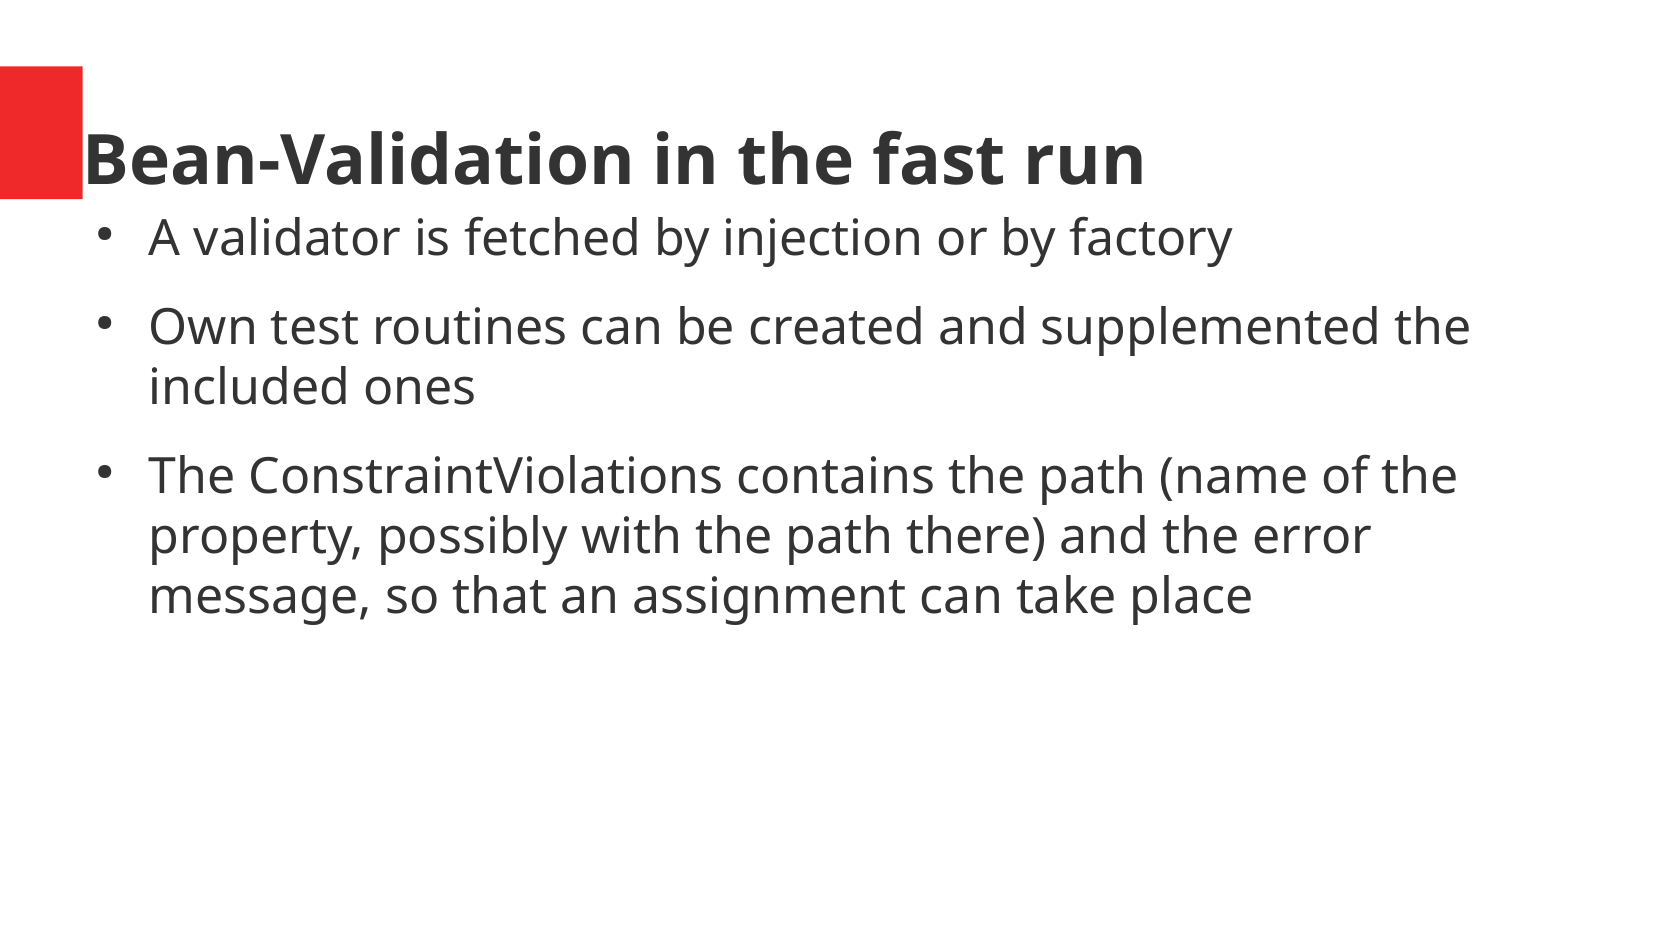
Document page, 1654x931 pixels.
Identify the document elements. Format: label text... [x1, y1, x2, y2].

title Bean-Validation in the fast run [82, 14, 1571, 216]
list A validator is fetched by injection or by factory Own test routines can be created and supplemented the included ones The ConstraintViolations contains the path (name of the property, possibly with the path there) and the error message, so that an assignment can take place [78, 205, 1567, 804]
